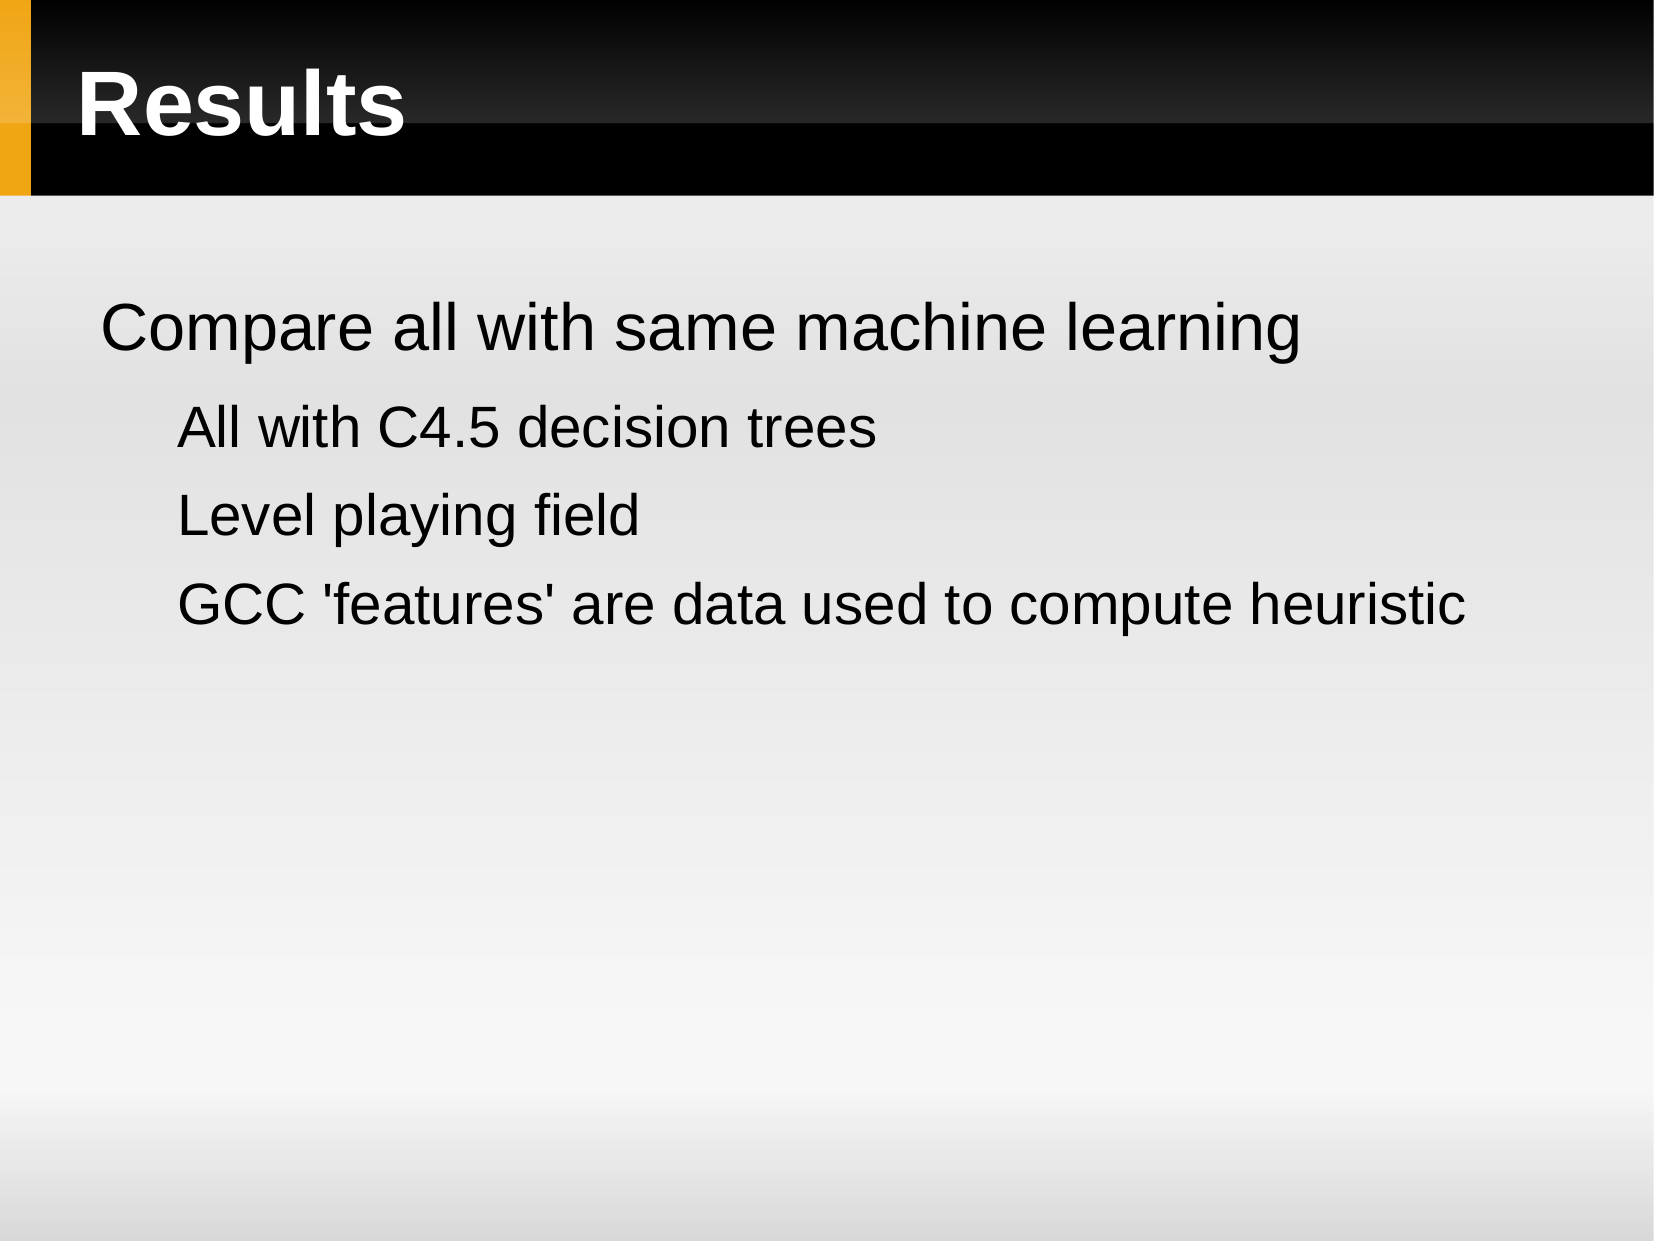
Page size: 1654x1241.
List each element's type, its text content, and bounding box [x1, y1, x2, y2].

list Compare all with same machine learning All with C4.5 decision trees Level playing field GCC 'features' are data used to compute heuristic [82, 290, 1571, 1094]
title Results [76, 7, 1565, 200]
picture [0, 0, 1654, 1241]
